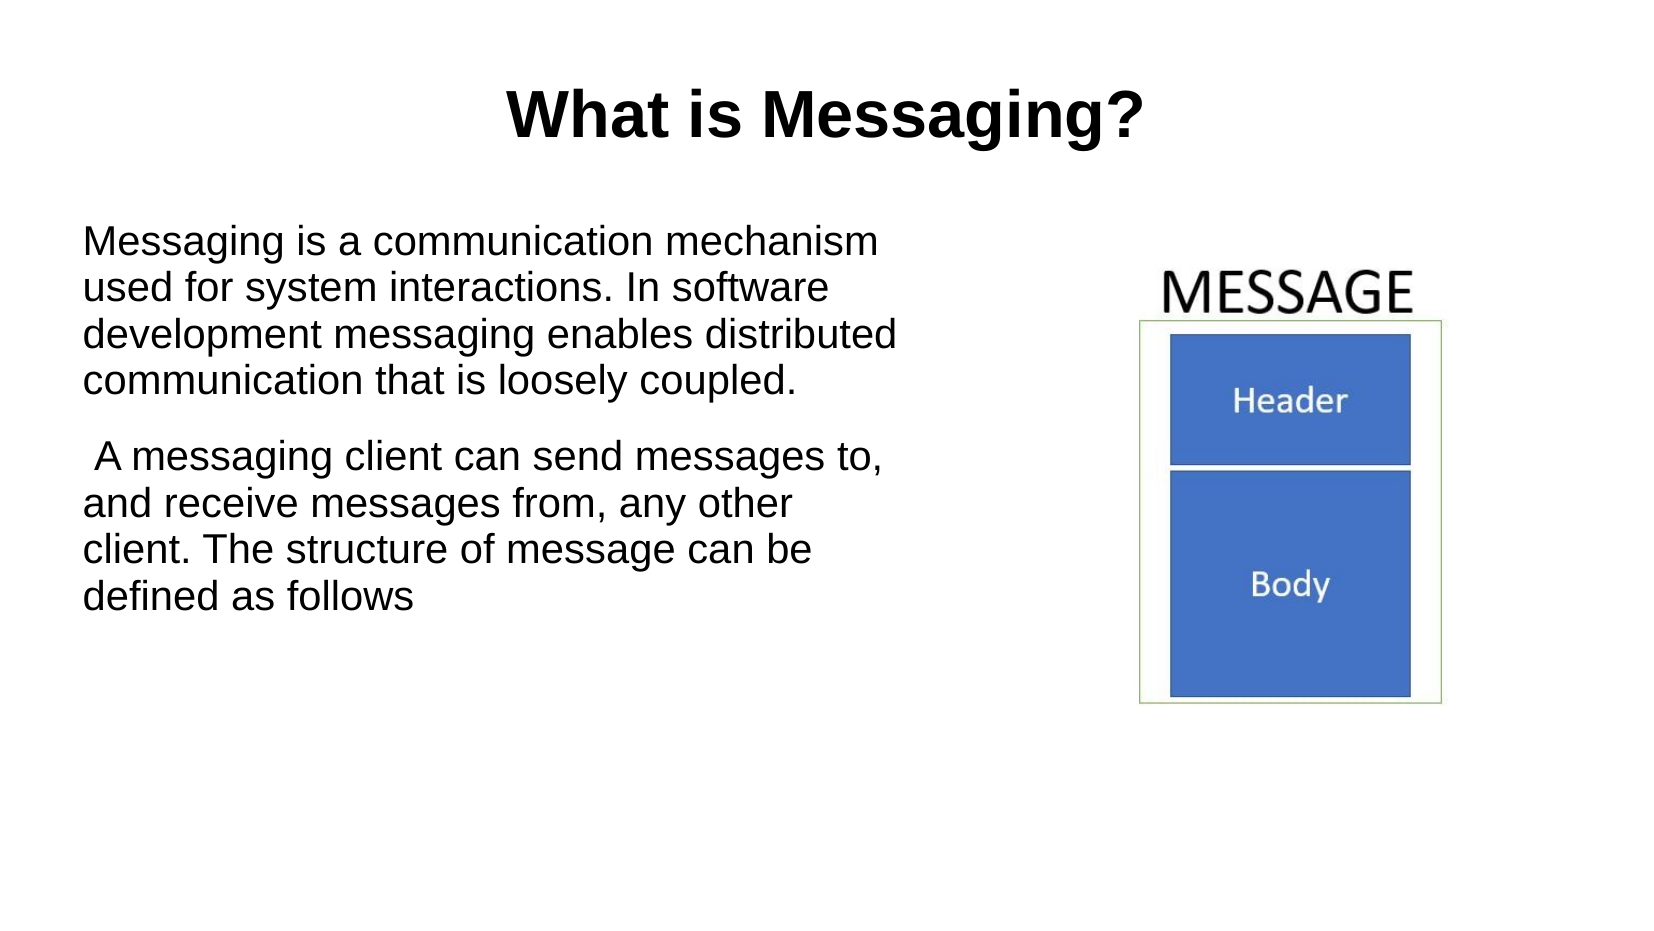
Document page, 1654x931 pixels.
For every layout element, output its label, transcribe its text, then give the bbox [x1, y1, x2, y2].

picture [1122, 259, 1458, 709]
list Messaging is a communication mechanism used for system interactions. In software development messaging enables distributed communication that is loosely coupled. A messaging client can send messages to, and receive messages from, any other client. The structure of message can be defined as follows [82, 217, 910, 758]
title What is Messaging? [82, 37, 1571, 193]
